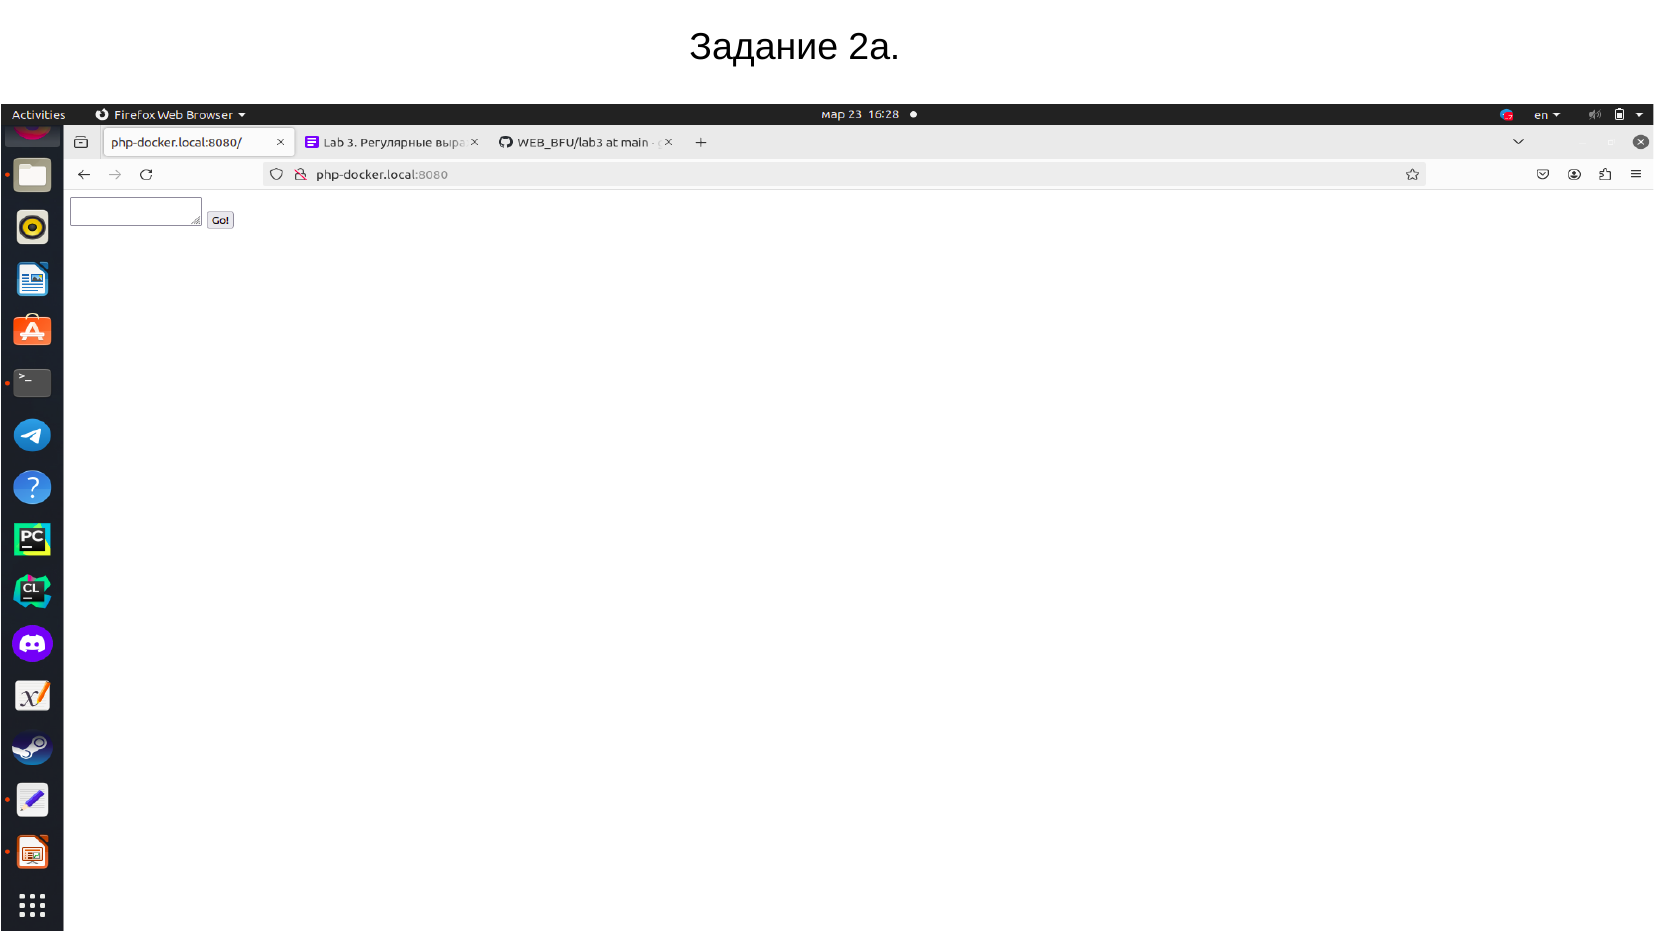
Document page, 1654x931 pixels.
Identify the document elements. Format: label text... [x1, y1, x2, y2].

text_box Задание 2a. [450, 18, 1141, 76]
picture [1, 104, 1654, 931]
